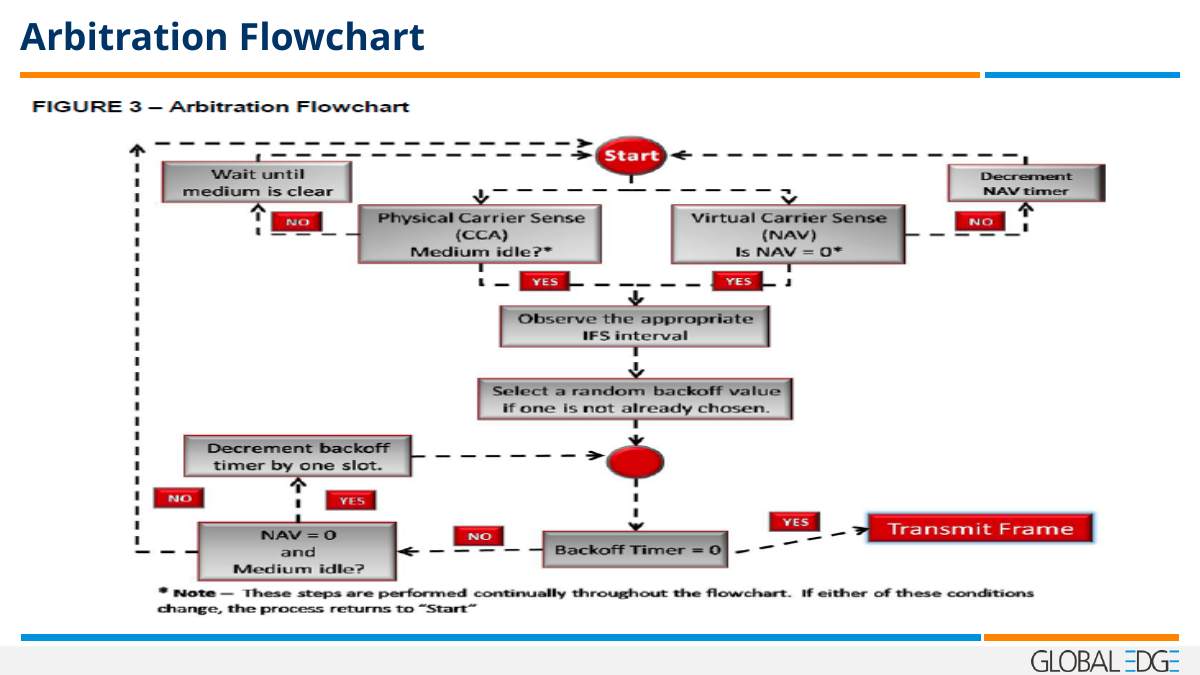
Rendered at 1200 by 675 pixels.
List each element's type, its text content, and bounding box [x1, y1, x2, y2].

title Arbitration Flowchart [12, 9, 1088, 63]
picture [23, 94, 1170, 626]
picture [1031, 650, 1179, 672]
